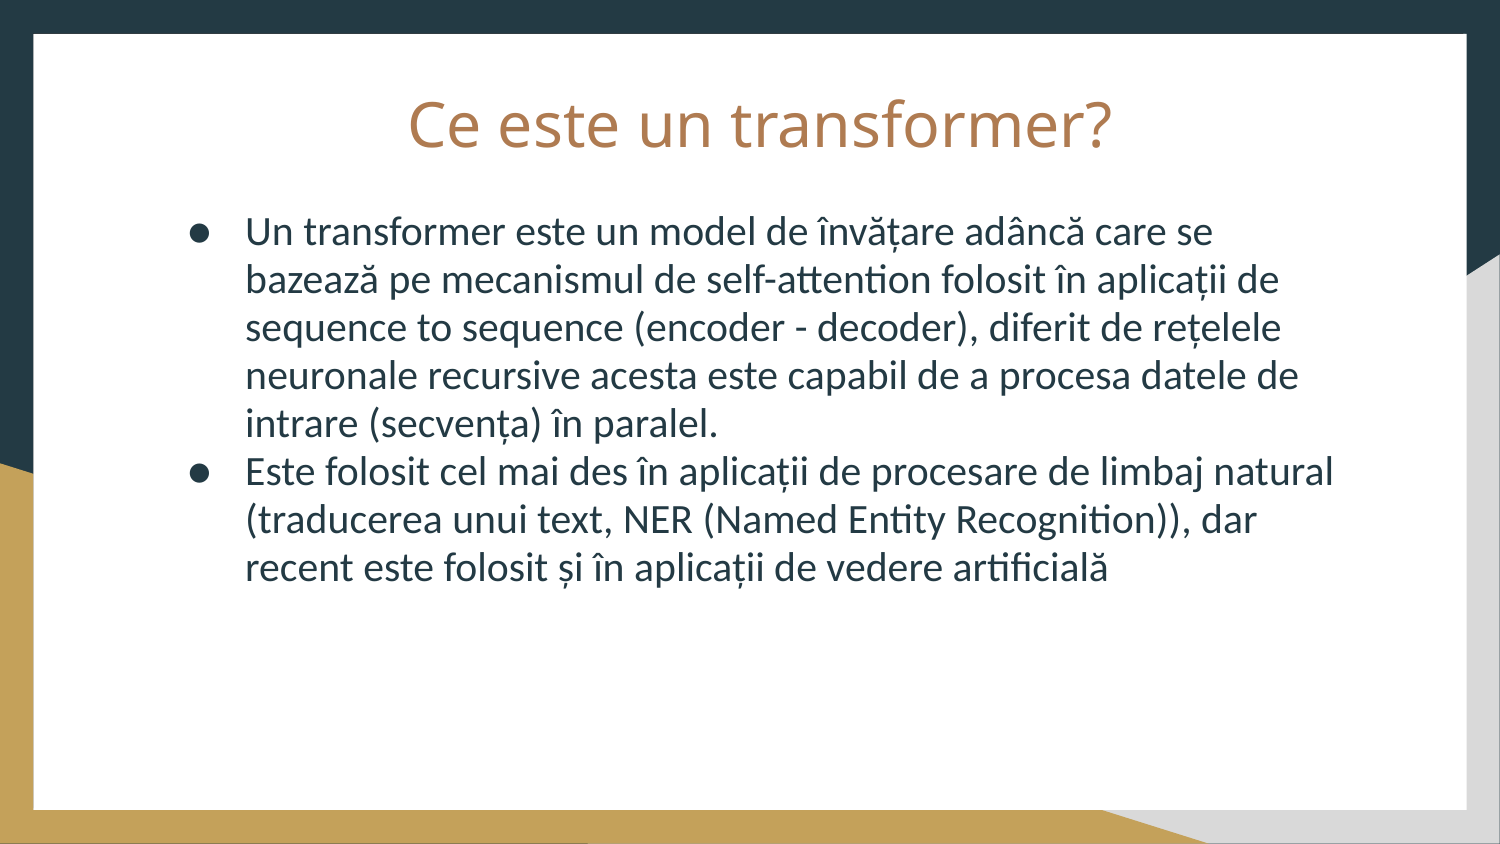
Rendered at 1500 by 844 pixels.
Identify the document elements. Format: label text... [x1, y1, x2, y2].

title Ce este un transformer? [159, 65, 1362, 192]
list Un transformer este un model de învățare adâncă care se bazează pe mecanismul de self-attention folosit în aplicații de sequence to sequence (encoder - decoder), diferit de rețelele neuronale recursive acesta este capabil de a procesa datele de intrare (secvența) în paralel. Este folosit cel mai des în aplicații de procesare de limbaj natural (traducerea unui text, NER (Named Entity Recognition)), dar recent este folosit și în aplicații de vedere artificială [155, 192, 1366, 772]
